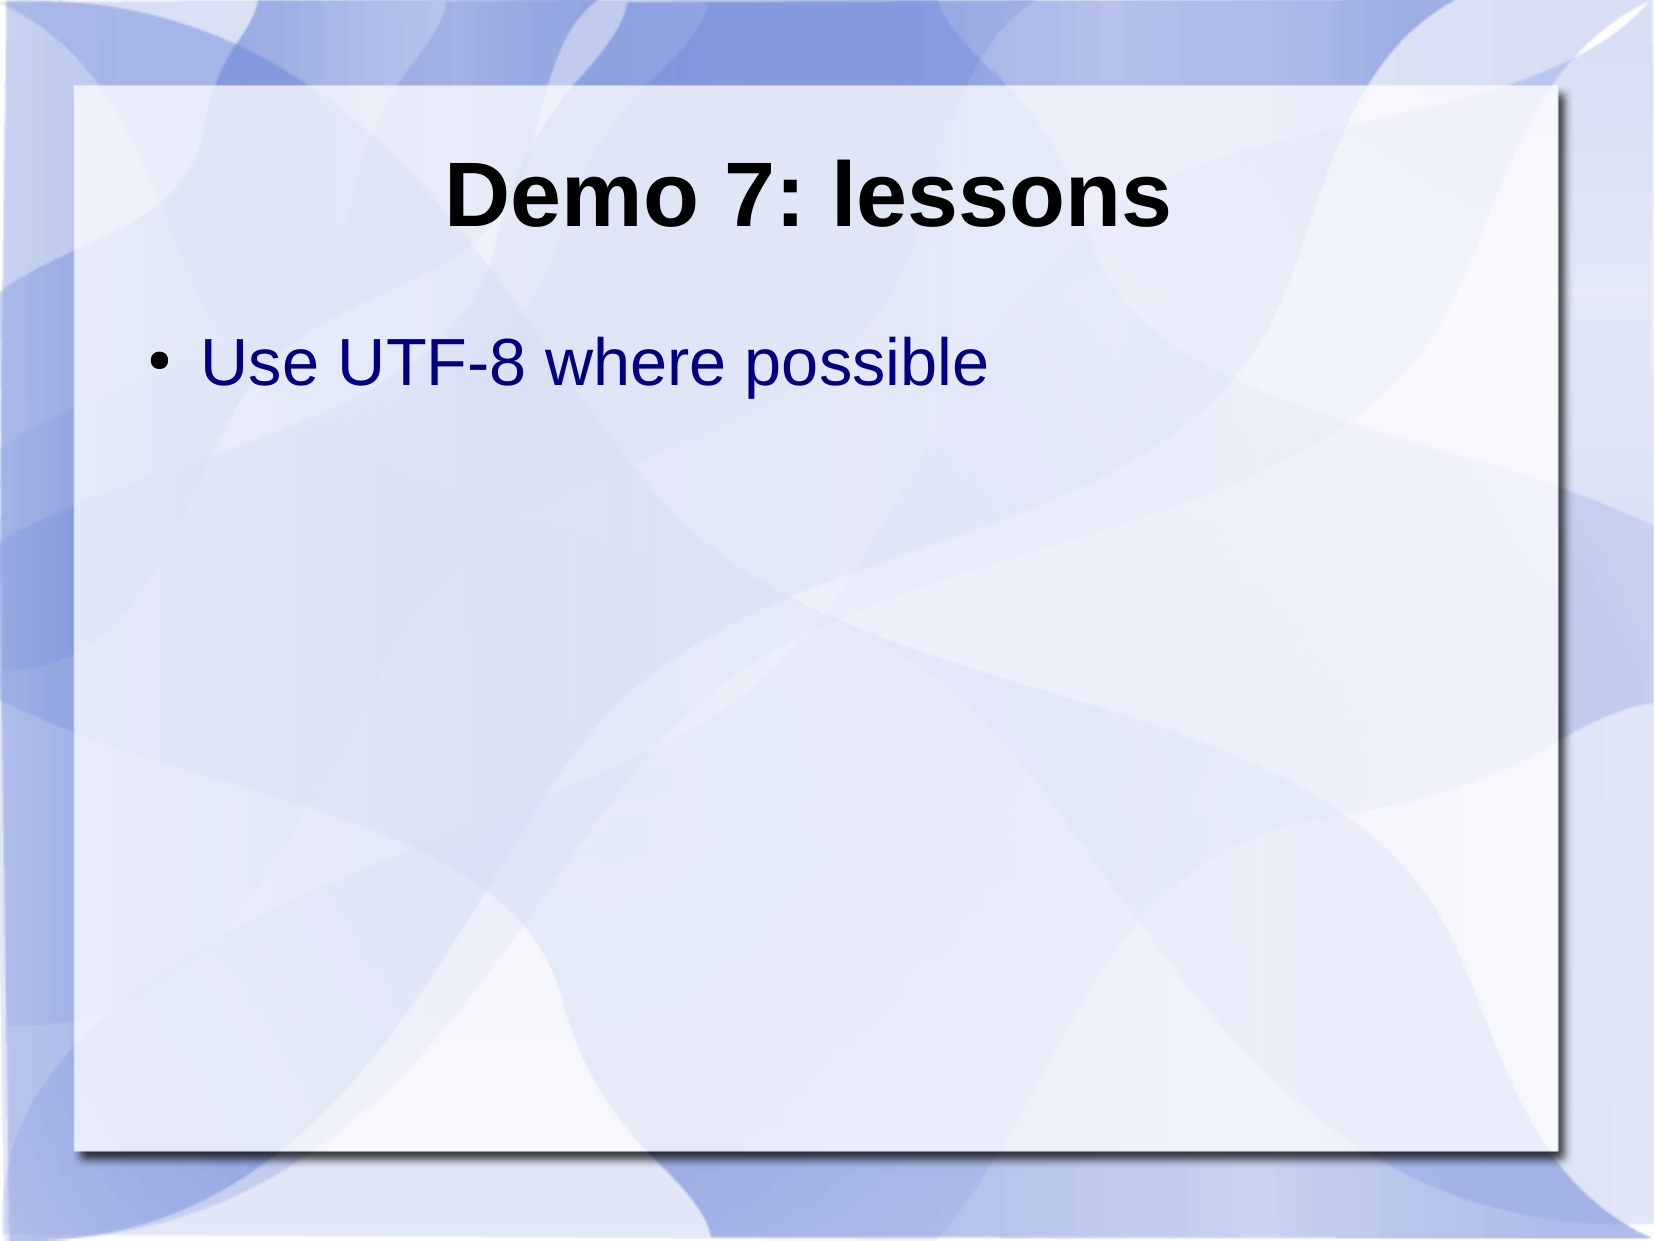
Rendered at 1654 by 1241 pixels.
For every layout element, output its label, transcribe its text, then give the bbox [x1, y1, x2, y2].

title Demo 7: lessons [82, 98, 1536, 291]
list Use UTF-8 where possible [129, 324, 1489, 1129]
picture [0, 0, 1654, 1241]
